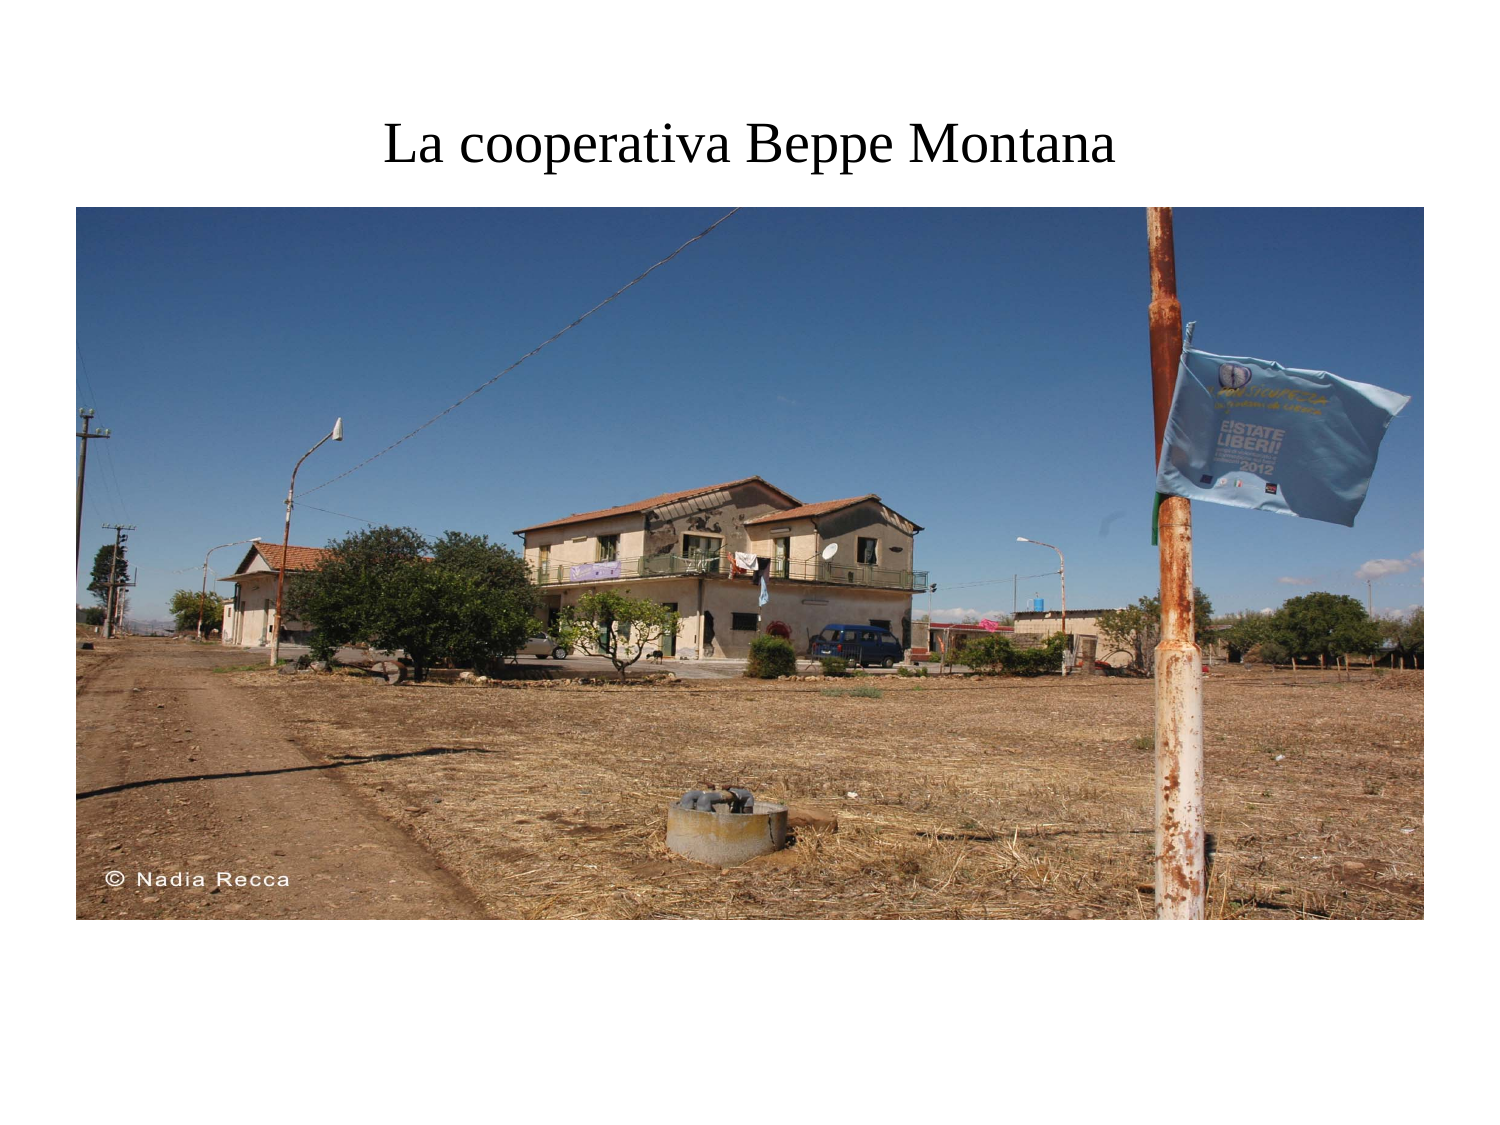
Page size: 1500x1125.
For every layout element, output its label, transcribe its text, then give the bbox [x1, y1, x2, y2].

picture [76, 207, 1424, 920]
title La cooperativa Beppe Montana [75, 45, 1426, 233]
